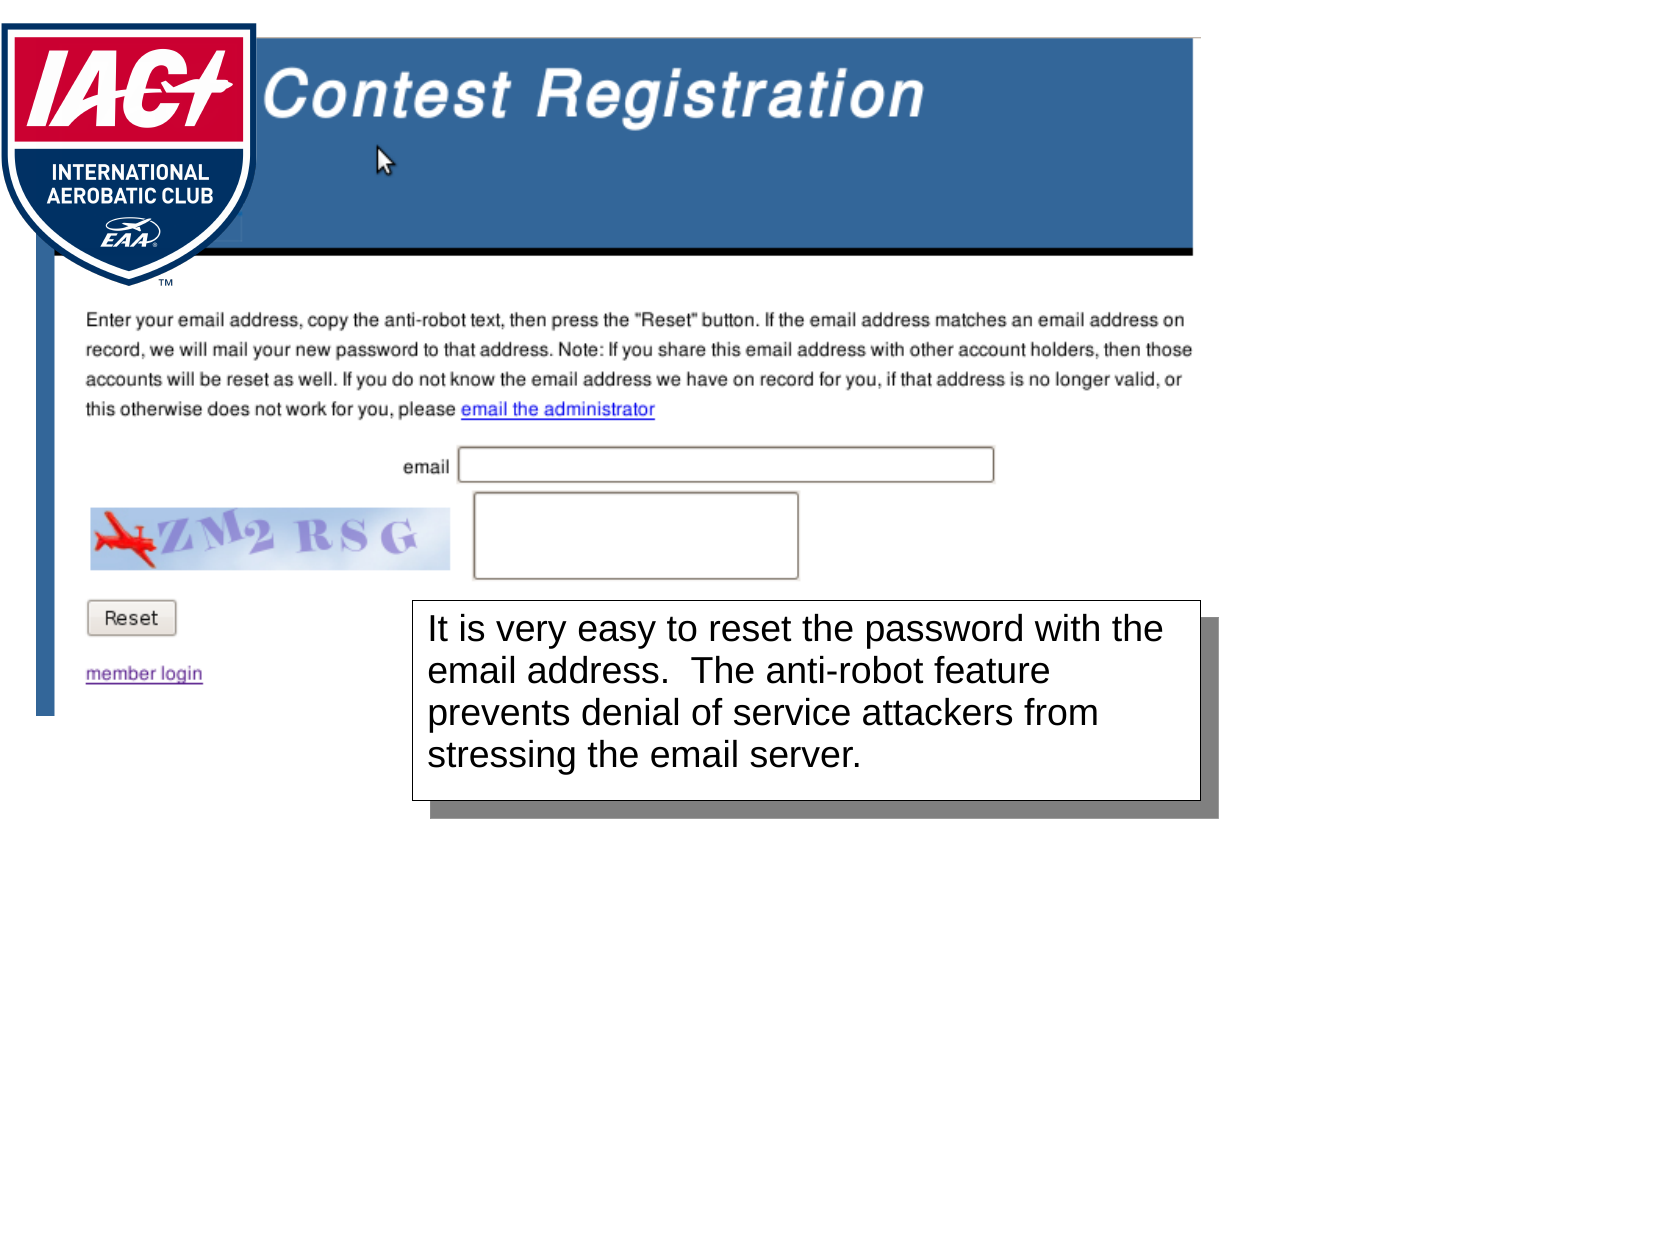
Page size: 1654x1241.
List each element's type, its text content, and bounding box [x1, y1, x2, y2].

text_box It is very easy to reset the password with the email address. The anti-robot feature prevents denial of service attackers from stressing the email server. [412, 600, 1201, 801]
picture [0, 22, 1201, 716]
